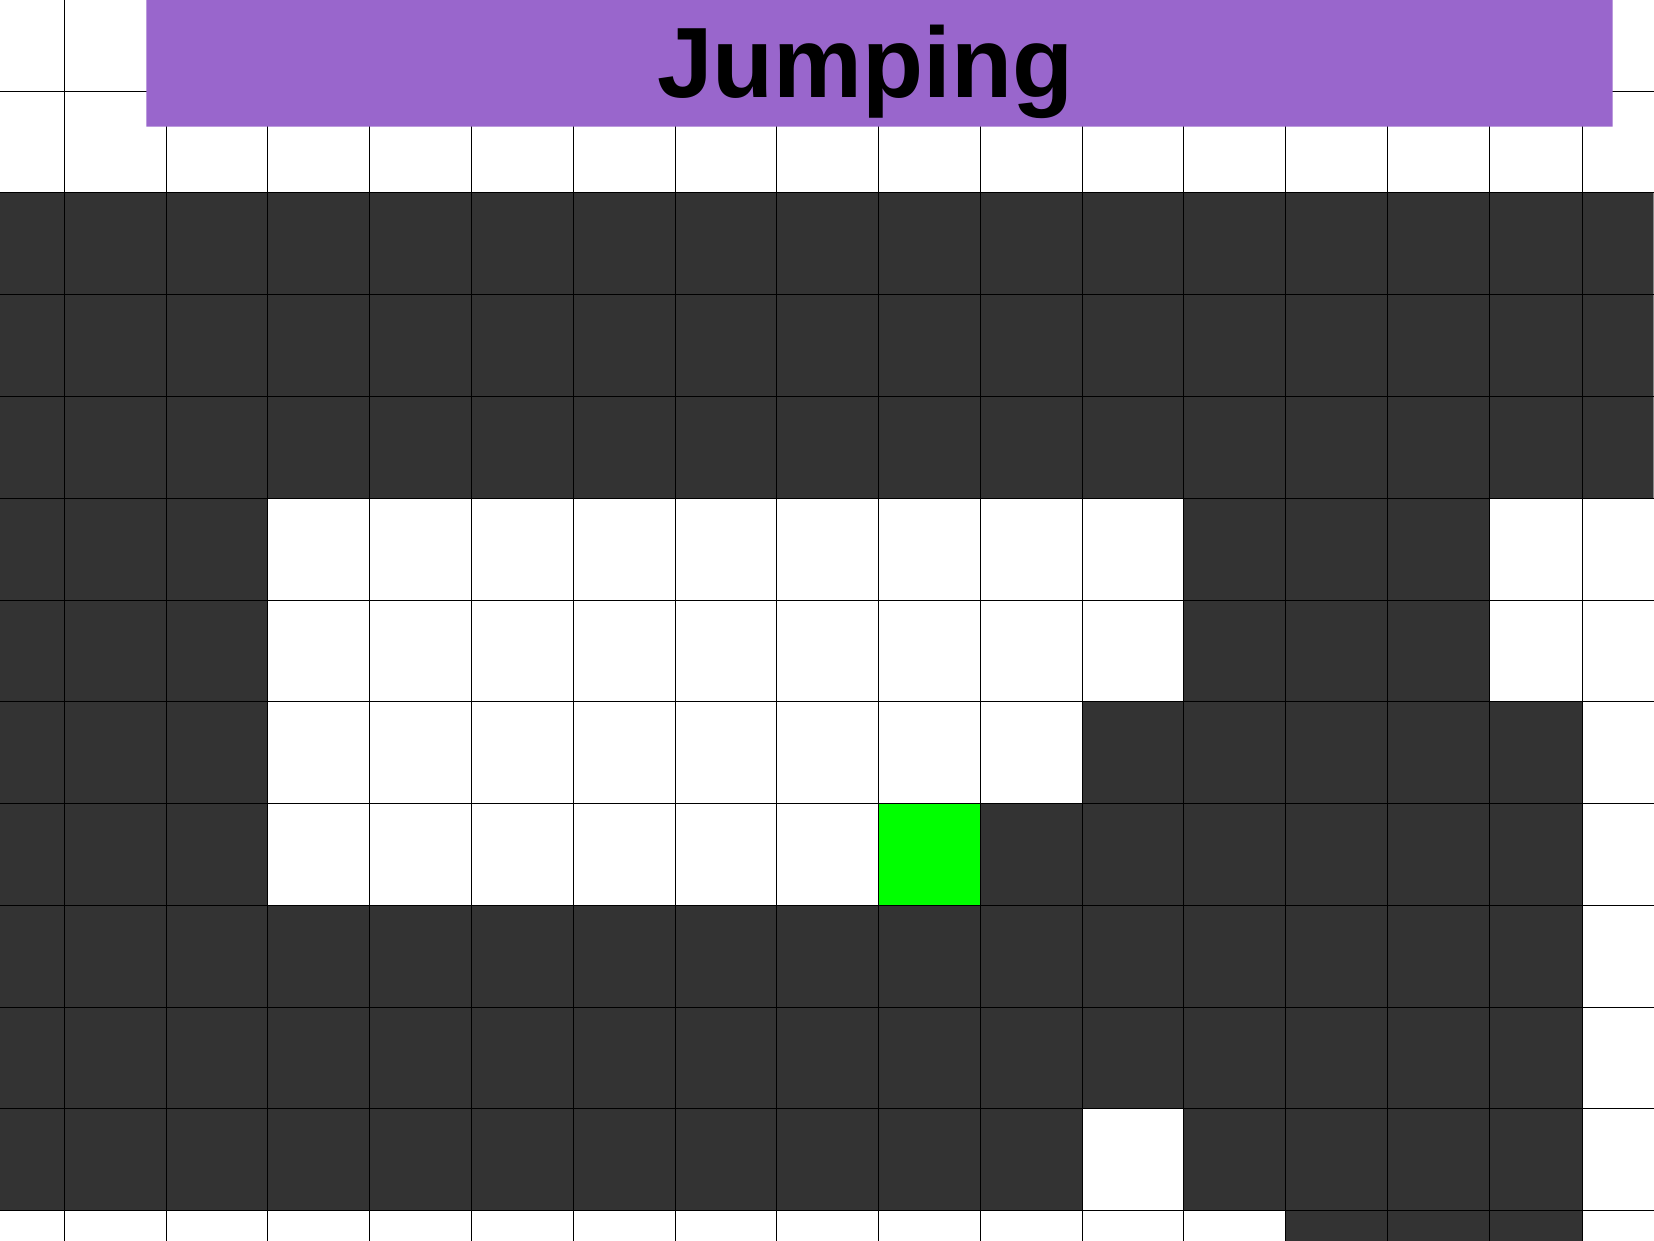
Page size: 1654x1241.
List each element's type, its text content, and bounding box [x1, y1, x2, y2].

text_box Jumping [146, 0, 1613, 127]
text_box [0, 0, 1654, 1241]
